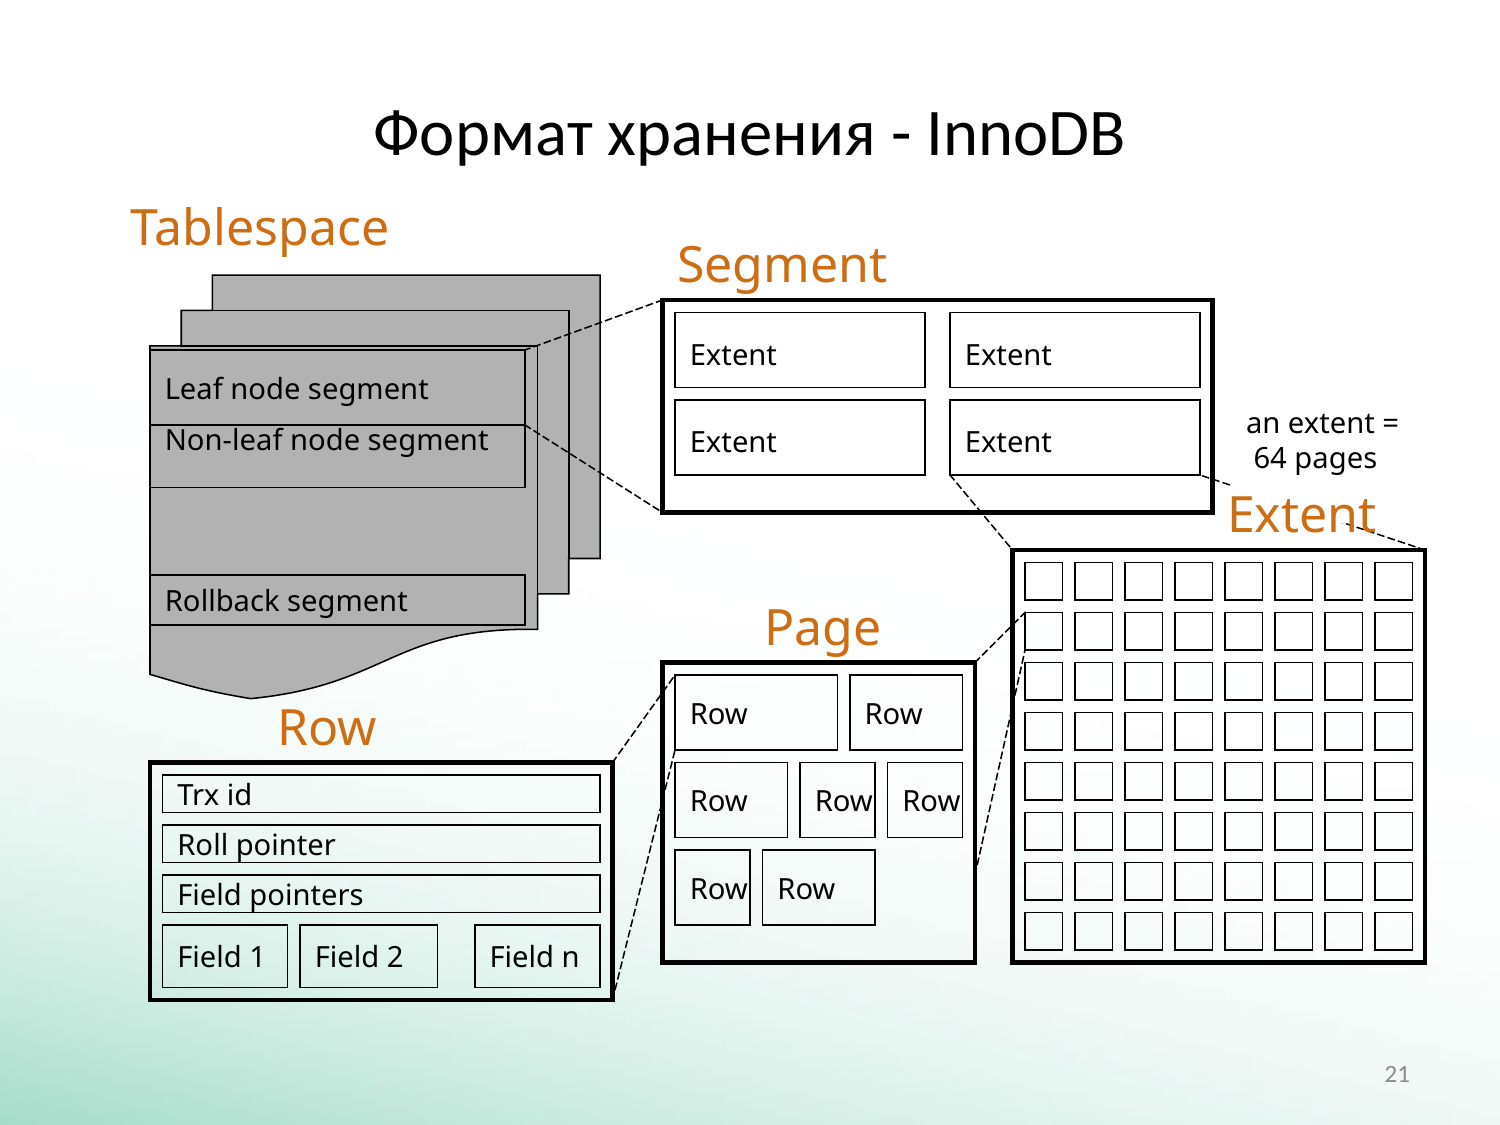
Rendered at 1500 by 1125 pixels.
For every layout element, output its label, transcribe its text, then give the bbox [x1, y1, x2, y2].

text_box Tablespace [116, 233, 554, 263]
title Формат хранения - InnoDB [75, 45, 1426, 233]
text_box Extent [949, 399, 1200, 475]
text_box Row [762, 849, 875, 925]
text_box Row [887, 762, 963, 838]
text_box Roll pointer [162, 824, 601, 863]
text_box Page [749, 587, 1013, 663]
text_box Row [674, 762, 788, 838]
text_box an extent = 64 pages [1231, 356, 1465, 474]
text_box Extent [949, 312, 1200, 388]
text_box [150, 275, 601, 699]
text_box Extent [1212, 474, 1476, 551]
text_box Row [800, 762, 876, 838]
text_box Field 1 [162, 924, 288, 988]
text_box Extent [674, 399, 925, 475]
text_box Trx id [162, 774, 601, 813]
text_box Non-leaf node segment [150, 425, 526, 488]
text_box Rollback segment [150, 575, 526, 625]
text_box Row [675, 675, 838, 751]
text_box Row [675, 849, 751, 925]
text_box Field n [474, 924, 600, 988]
text_box Field pointers [162, 874, 601, 913]
text_box Row [262, 687, 526, 763]
text_box Leaf node segment [150, 350, 526, 425]
text_box Field 2 [300, 924, 438, 988]
text_box Segment [662, 233, 1213, 301]
text_box Row [849, 675, 963, 751]
text_box Extent [674, 312, 925, 388]
picture [0, 0, 1500, 1125]
